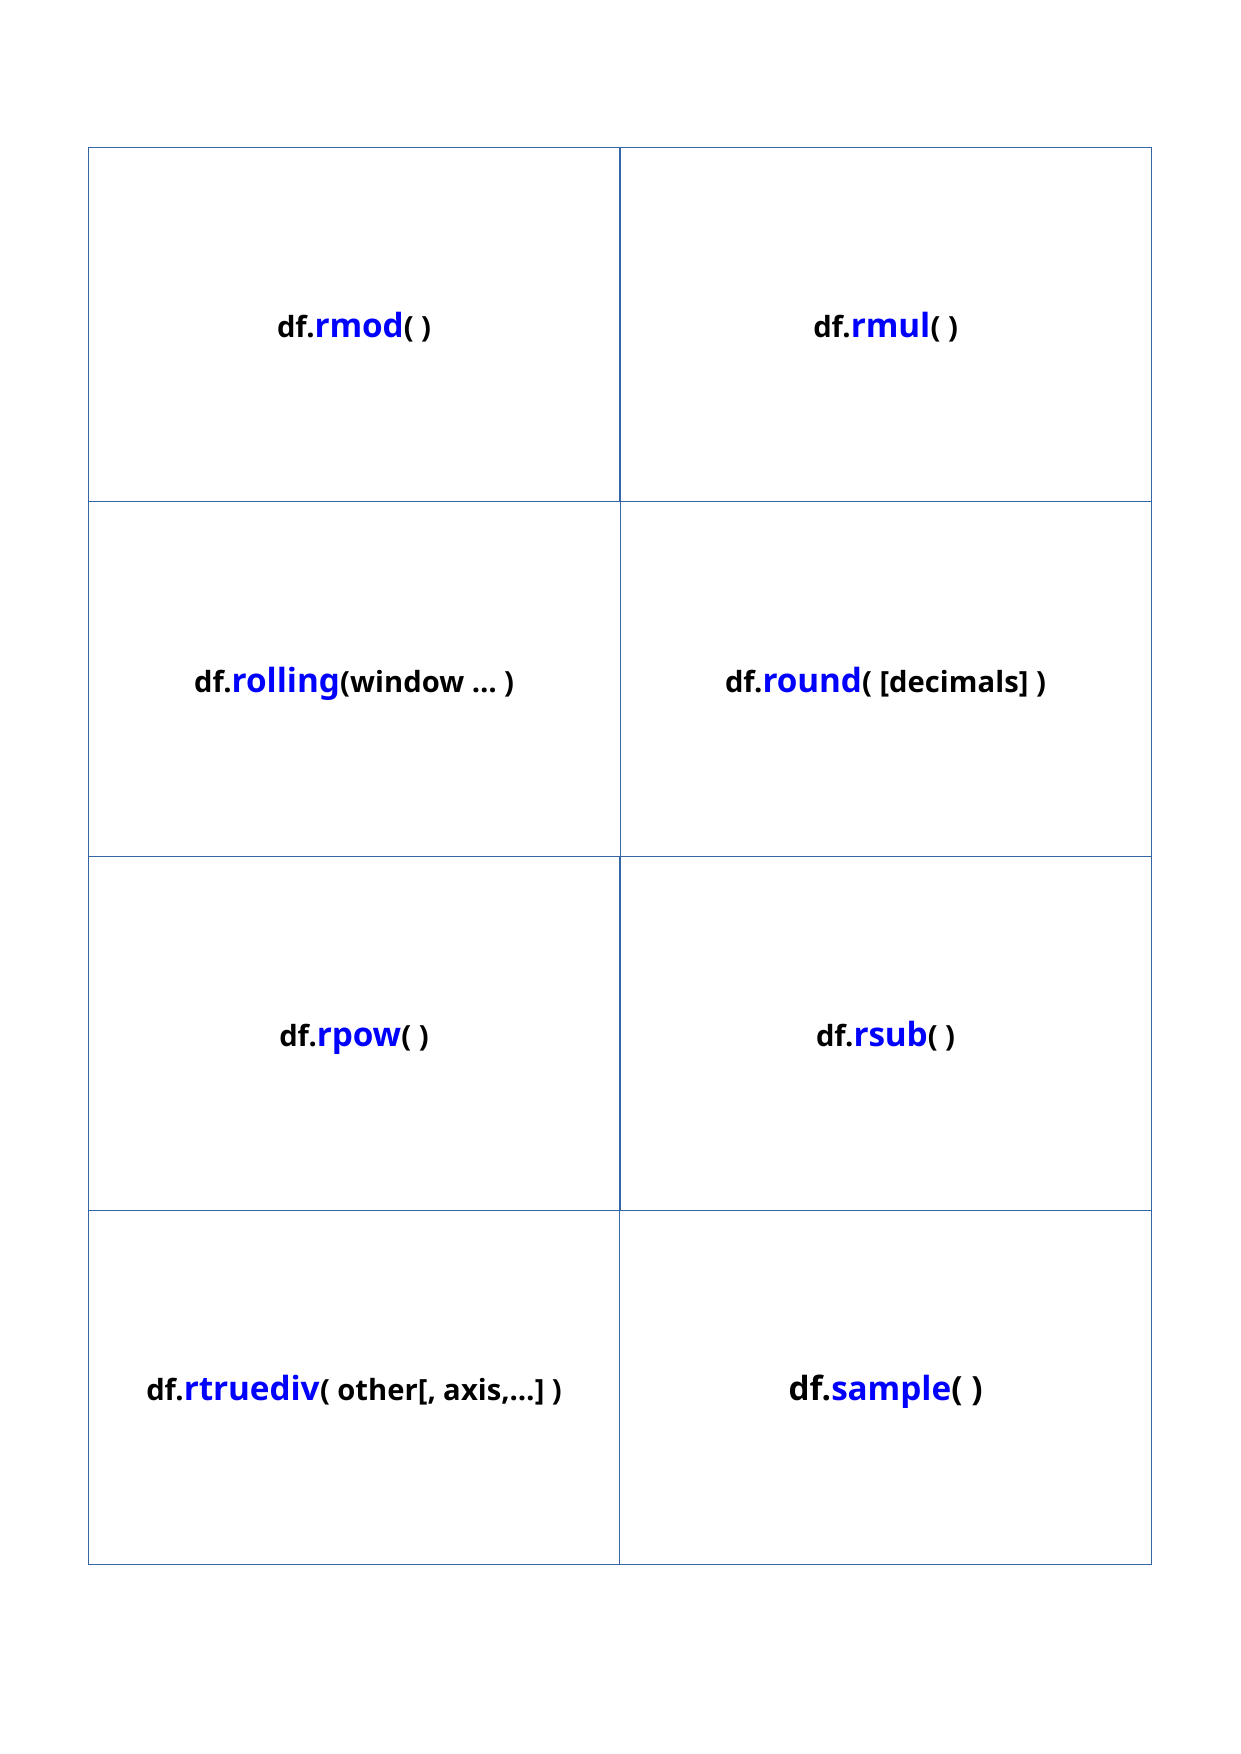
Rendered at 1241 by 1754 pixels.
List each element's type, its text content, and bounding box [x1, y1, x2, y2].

text_box df.rsub( ) [620, 856, 1152, 1210]
text_box df.rtruediv( other[, axis,…] ) [88, 1210, 619, 1565]
text_box df.rolling(window … ) [88, 501, 620, 856]
text_box df.round( [decimals] ) [620, 501, 1152, 856]
text_box df.rmul( ) [620, 147, 1152, 501]
text_box df.sample( ) [619, 1210, 1152, 1565]
text_box df.rmod( ) [88, 147, 620, 501]
text_box df.rpow( ) [88, 856, 620, 1210]
